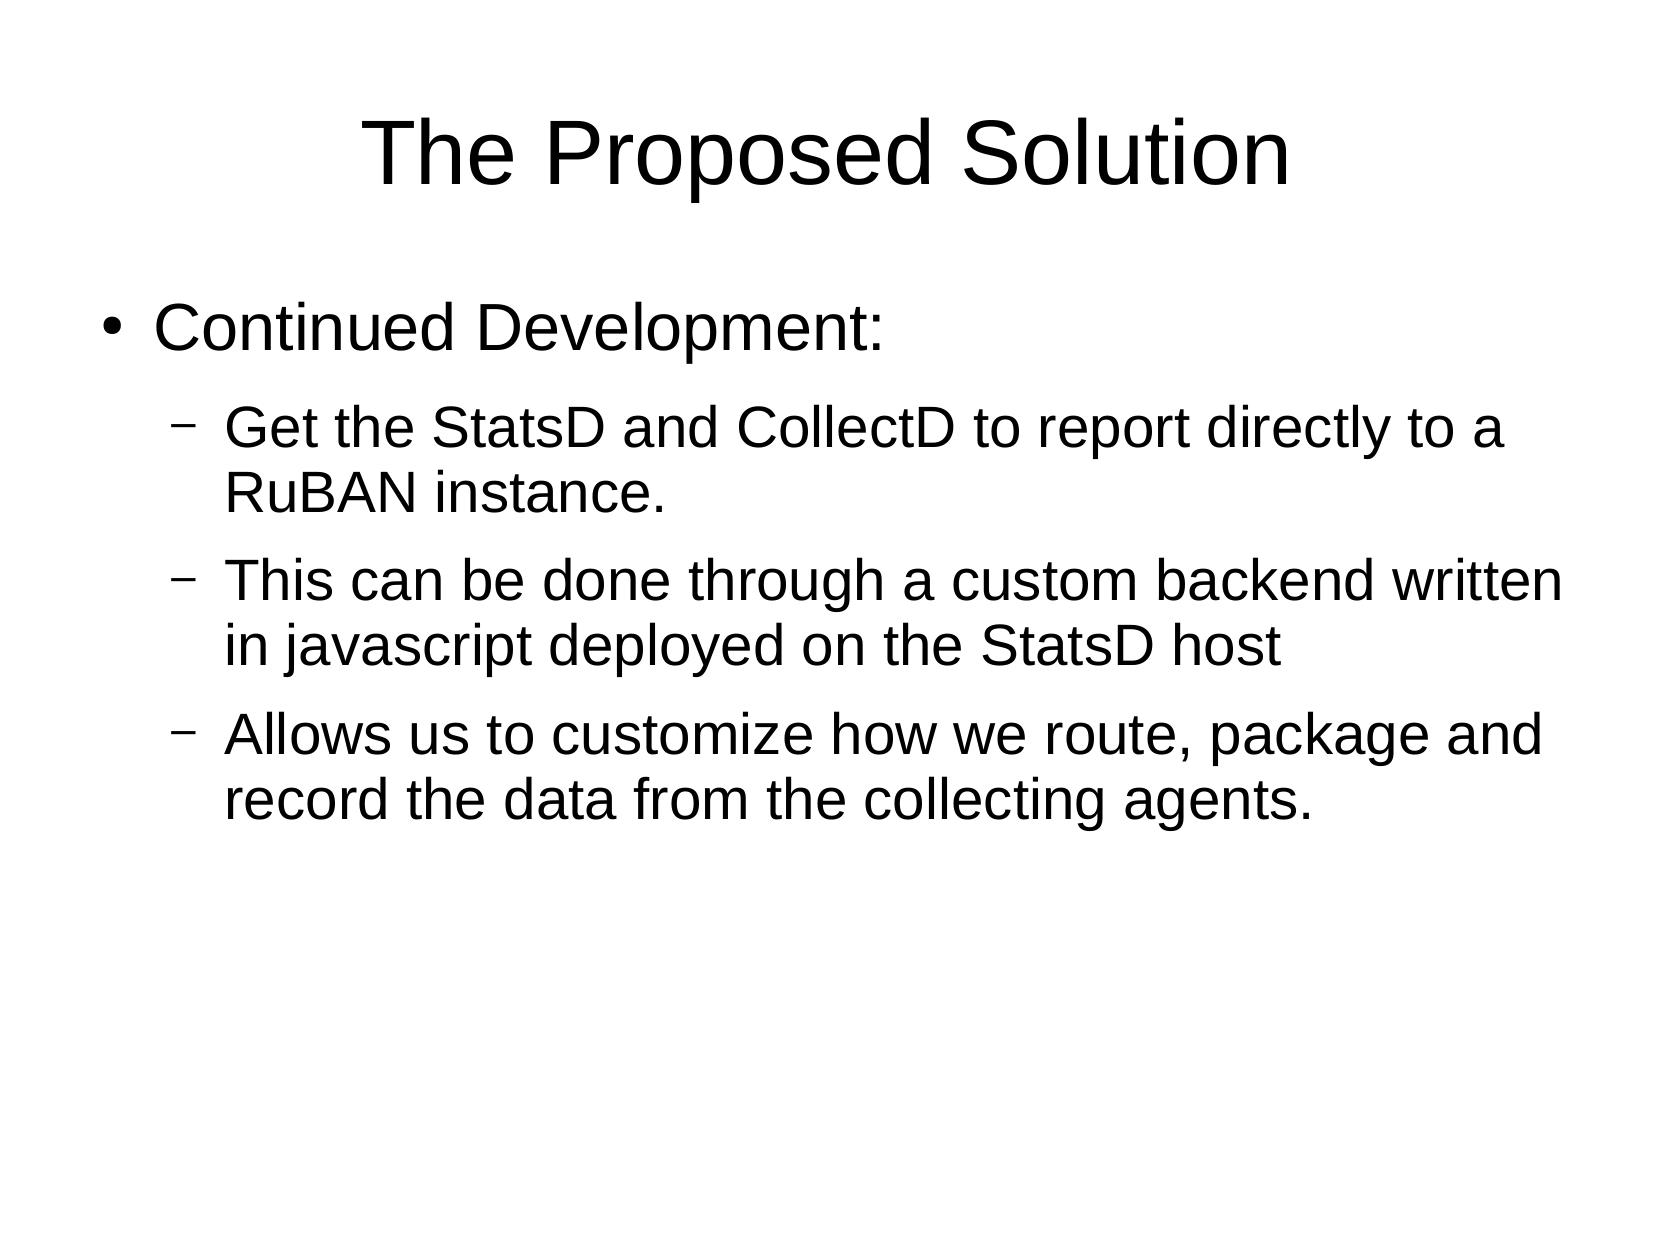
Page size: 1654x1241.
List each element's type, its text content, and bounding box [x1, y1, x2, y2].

list Continued Development: Get the StatsD and CollectD to report directly to a RuBAN instance. This can be done through a custom backend written in javascript deployed on the StatsD host Allows us to customize how we route, package and record the data from the collecting agents. [82, 290, 1571, 1010]
title The Proposed Solution [82, 49, 1571, 257]
